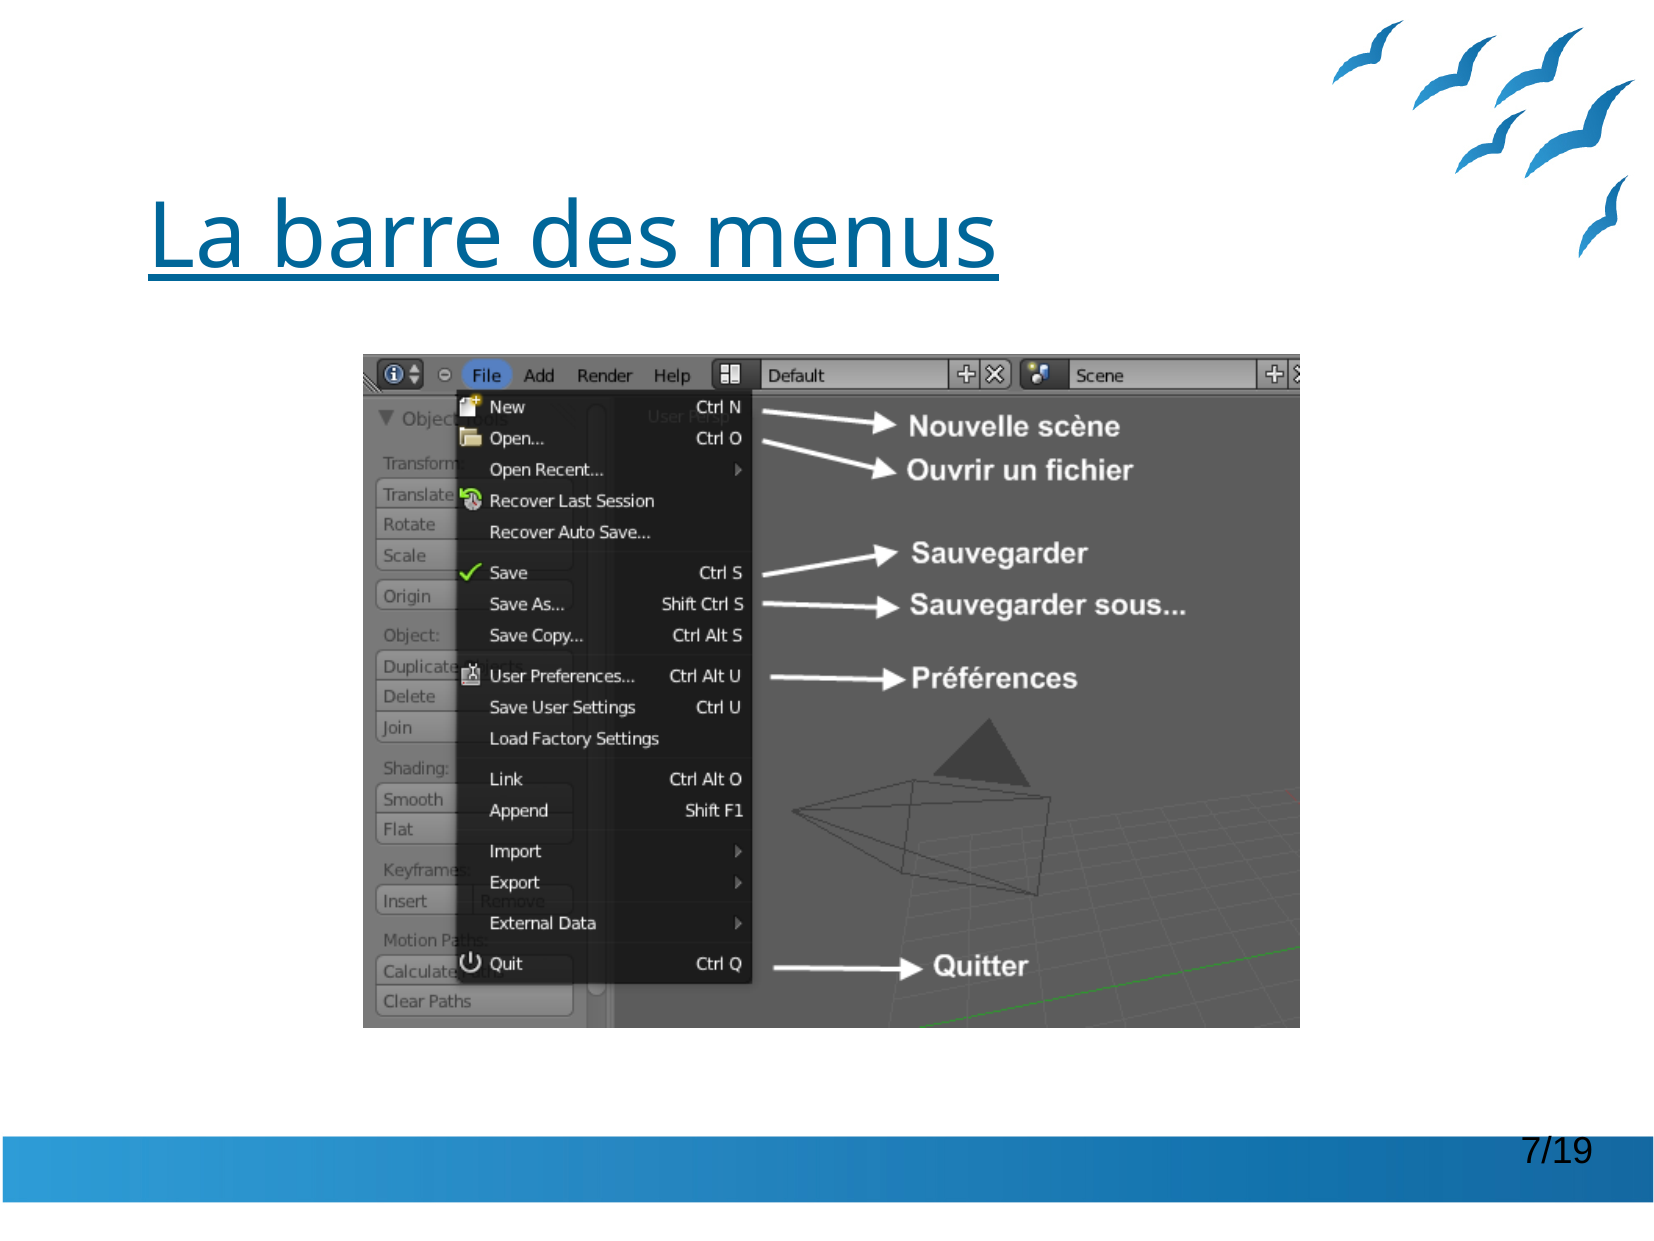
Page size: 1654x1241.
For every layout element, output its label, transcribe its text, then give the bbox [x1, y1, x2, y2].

title La barre des menus [147, 173, 1506, 290]
text_box <numéro>/19 [1505, 1122, 1654, 1193]
picture [0, 0, 1654, 1241]
